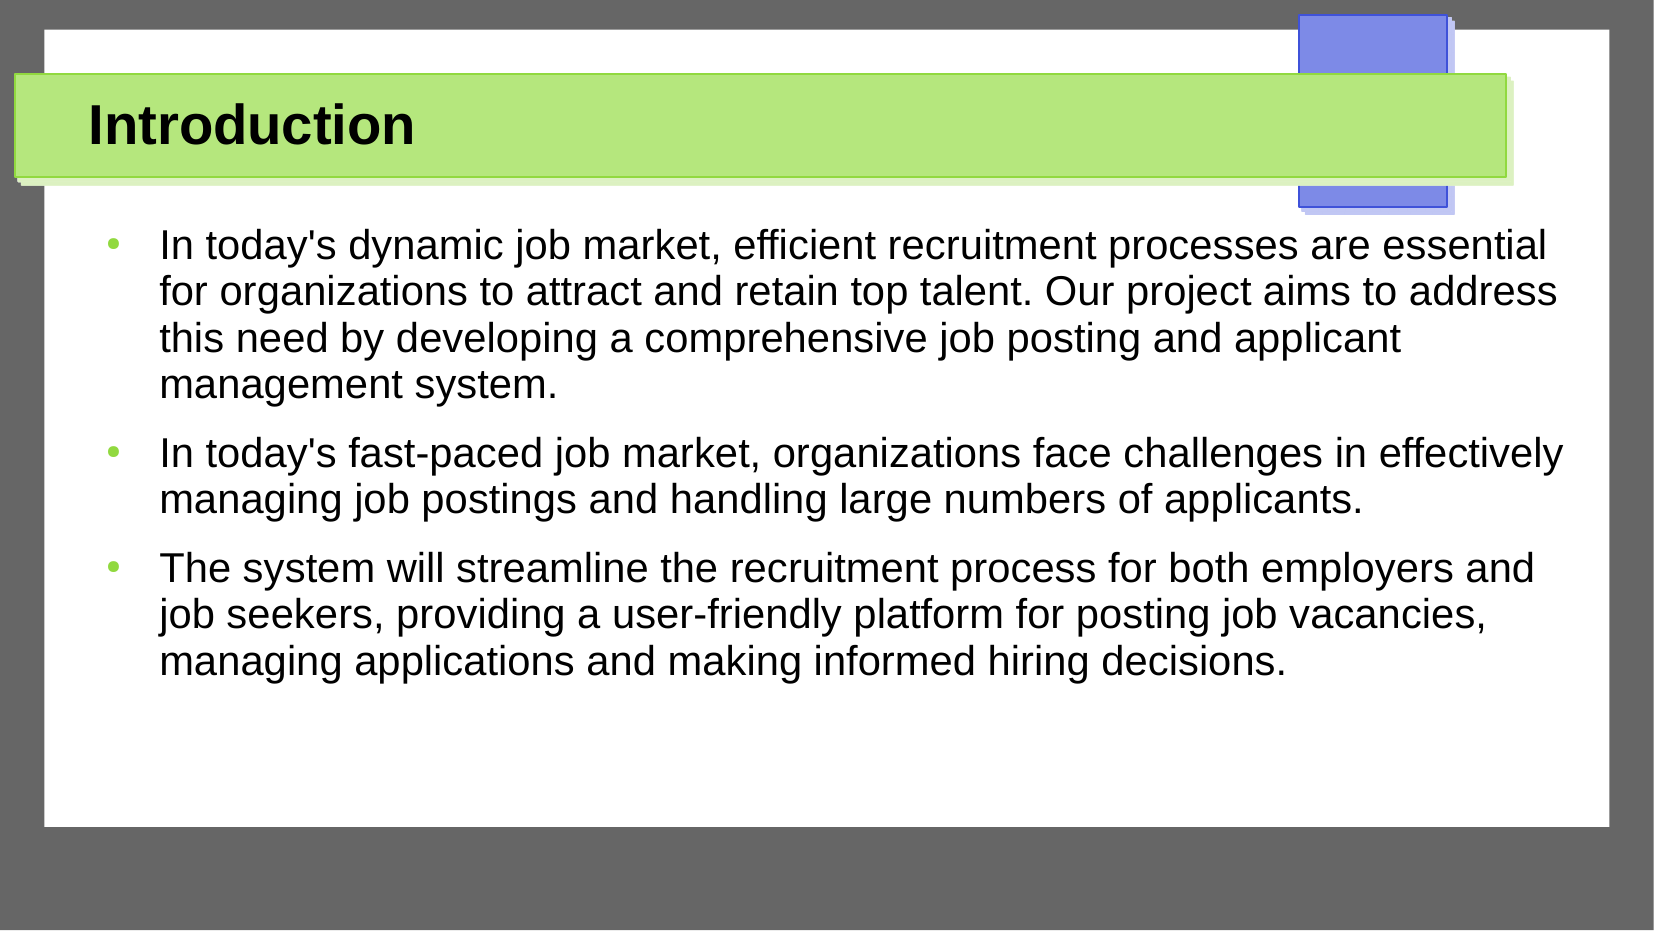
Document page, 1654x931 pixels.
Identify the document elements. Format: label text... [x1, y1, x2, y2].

title Introduction [88, 73, 1506, 178]
list In today's dynamic job market, efficient recruitment processes are essential for organizations to attract and retain top talent. Our project aims to address this need by developing a comprehensive job posting and applicant management system. In today's fast-paced job market, organizations face challenges in effectively managing job postings and handling large numbers of applicants. The system will streamline the recruitment process for both employers and job seekers, providing a user-friendly platform for posting job vacancies, managing applications and making informed hiring decisions. [88, 221, 1565, 813]
